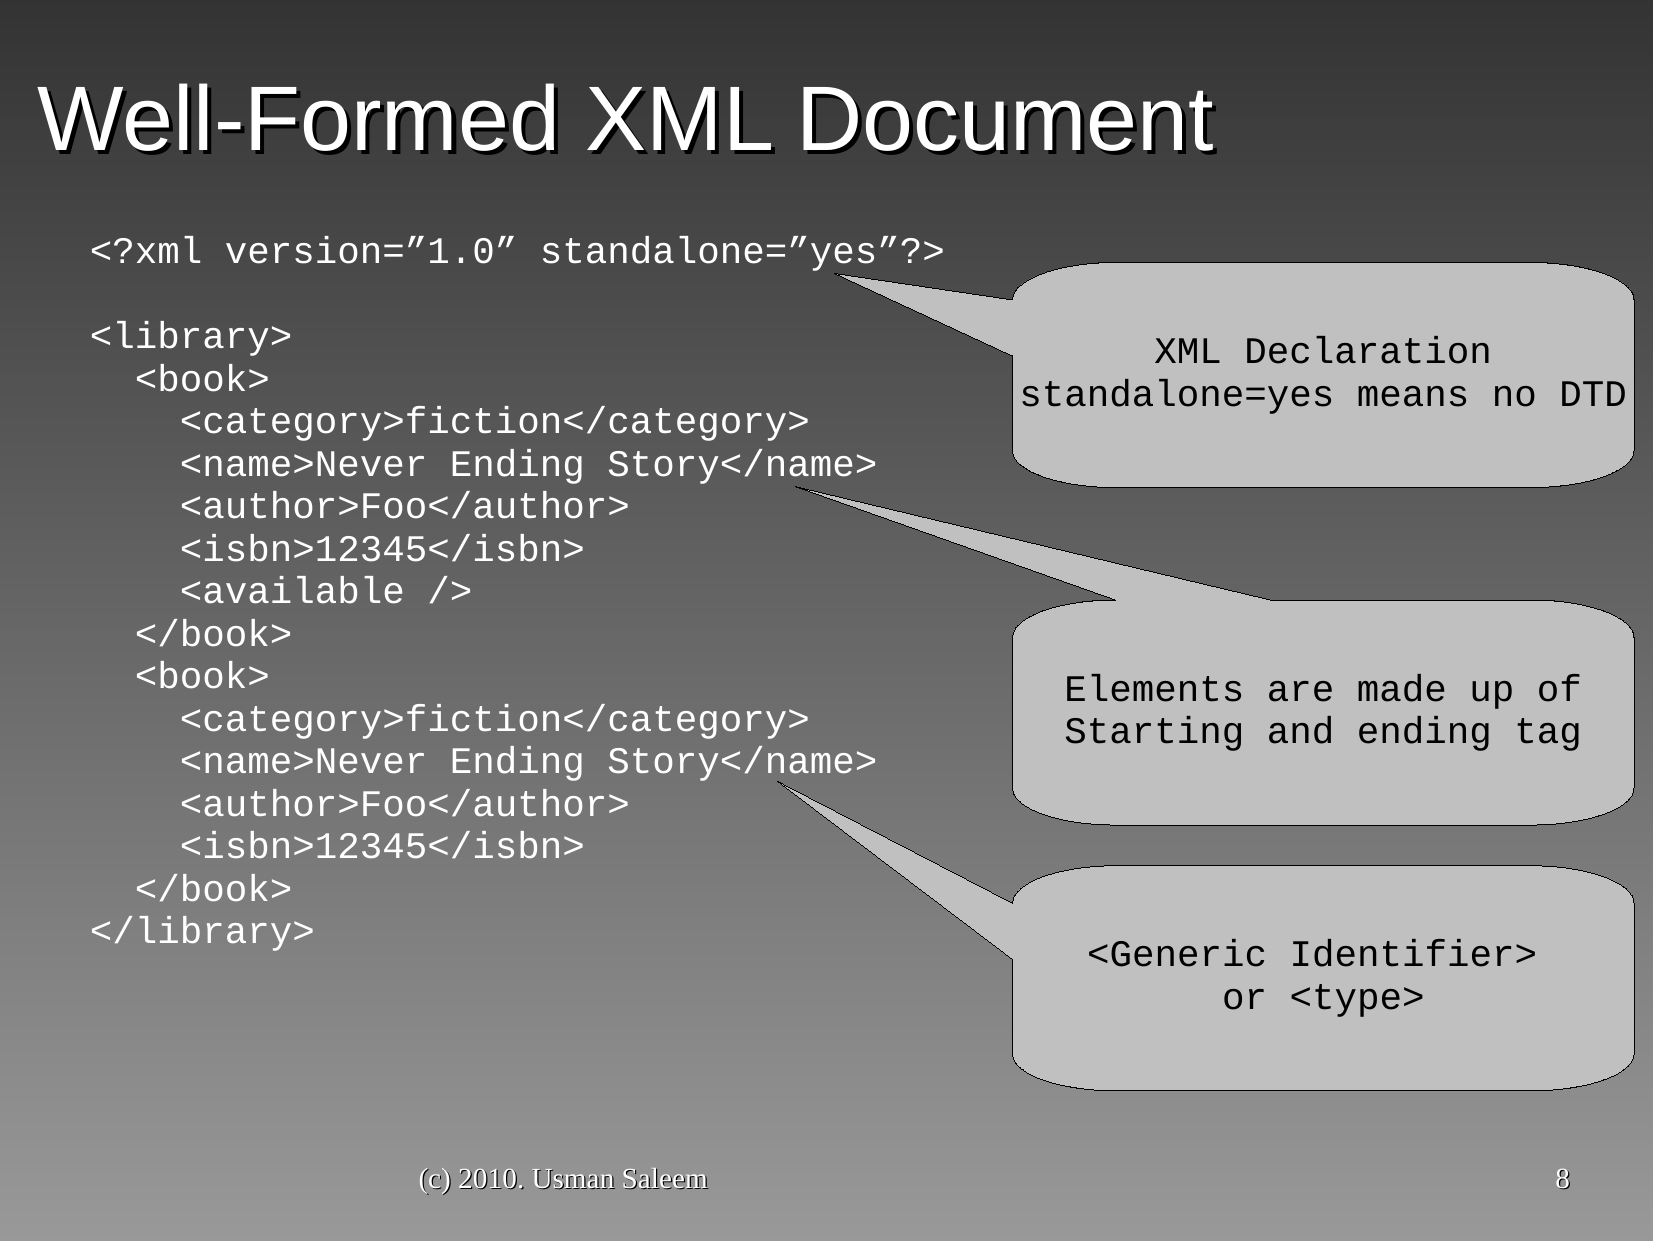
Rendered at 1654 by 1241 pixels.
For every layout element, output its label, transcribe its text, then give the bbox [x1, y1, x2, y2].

text_box <Generic Identifier> or <type> [777, 781, 1635, 1091]
text_box Elements are made up of Starting and ending tag [795, 486, 1635, 826]
text_box XML Declaration standalone=yes means no DTD [834, 262, 1635, 488]
text_box <?xml version=”1.0” standalone=”yes”?> <library> <book> <category>fiction</category> <name>Never Ending Story</name> <author>Foo</author> <isbn>12345</isbn> <available /> </book> <book> <category>fiction</category> <name>Never Ending Story</name> <author>Foo</author> <isbn>12345</isbn> </book> </library> [75, 225, 1013, 1048]
title Well-Formed XML Document [37, 49, 1613, 188]
